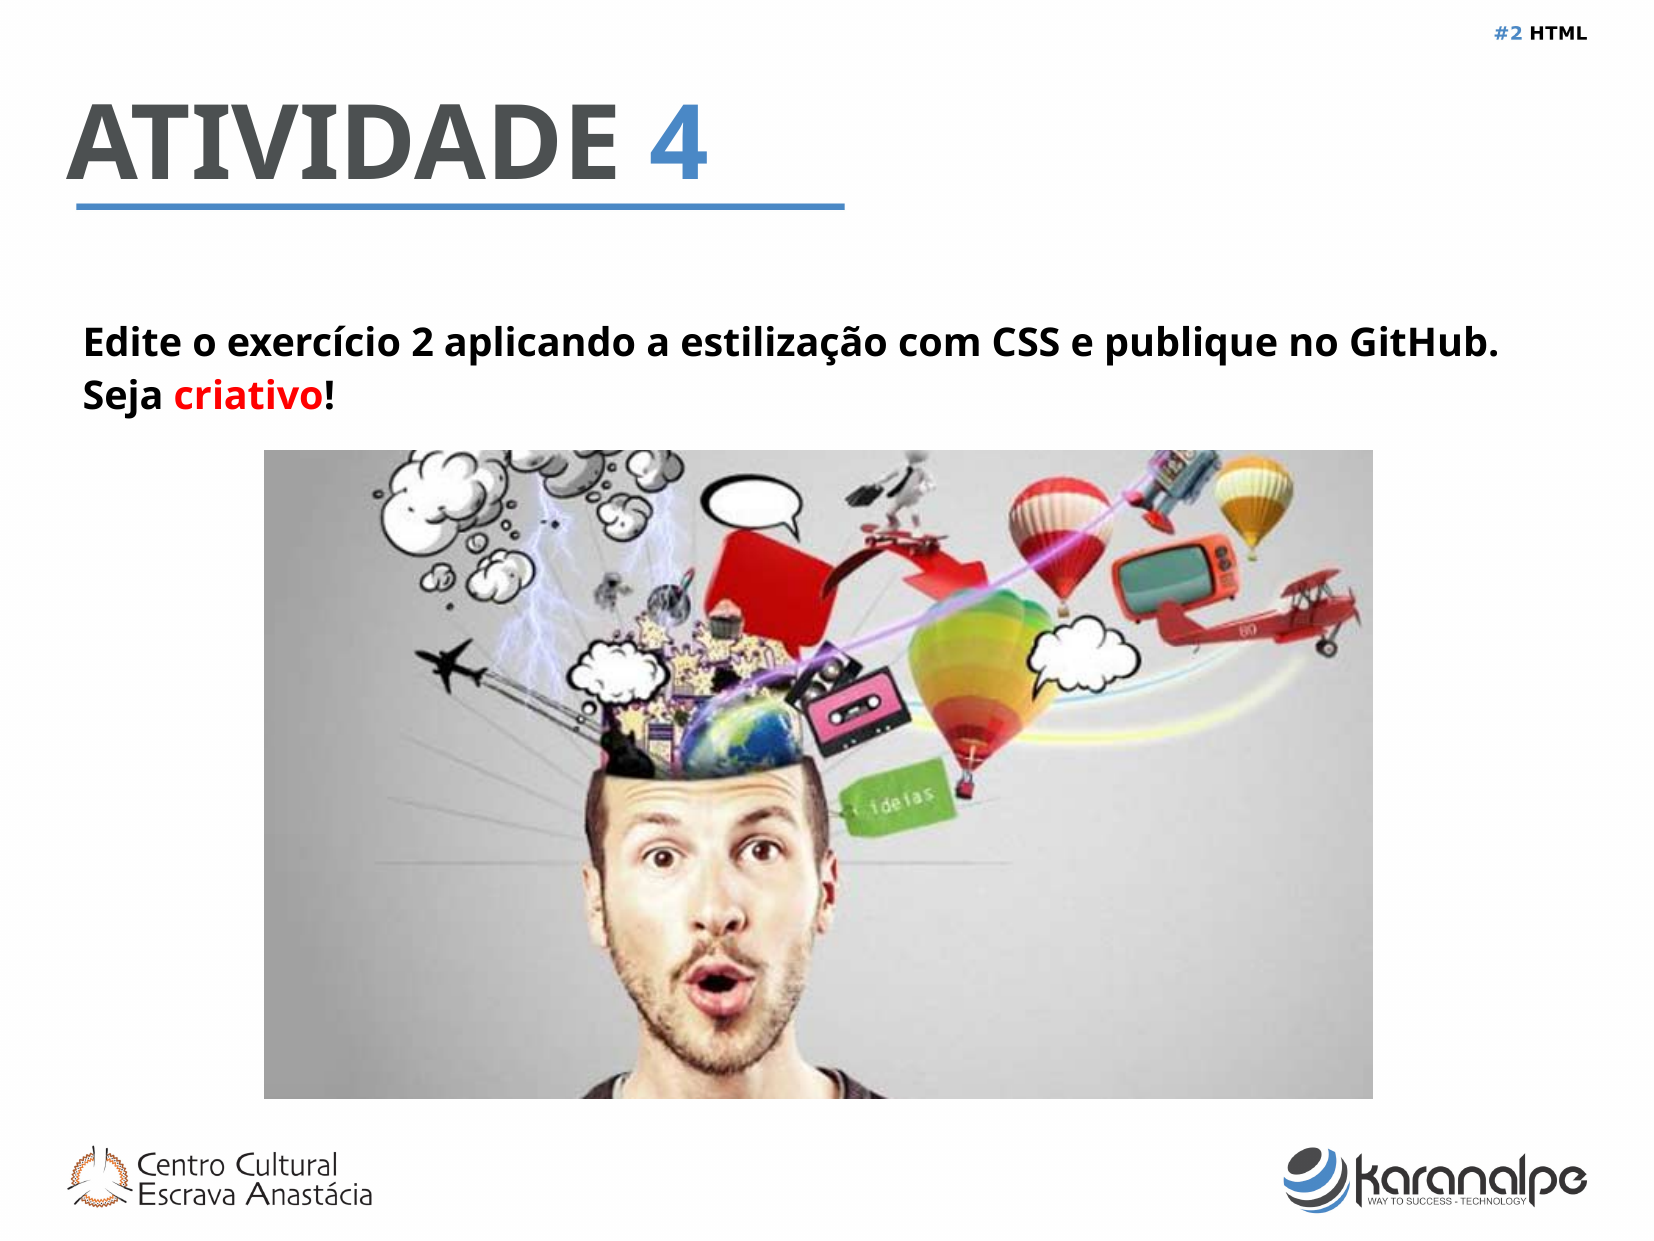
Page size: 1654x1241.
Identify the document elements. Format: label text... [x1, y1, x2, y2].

list Edite o exercício 2 aplicando a estilização com CSS e publique no GitHub. Seja criativo! [82, 313, 1560, 485]
title ATIVIDADE 4 [66, 35, 1555, 243]
picture [0, 0, 1654, 1241]
